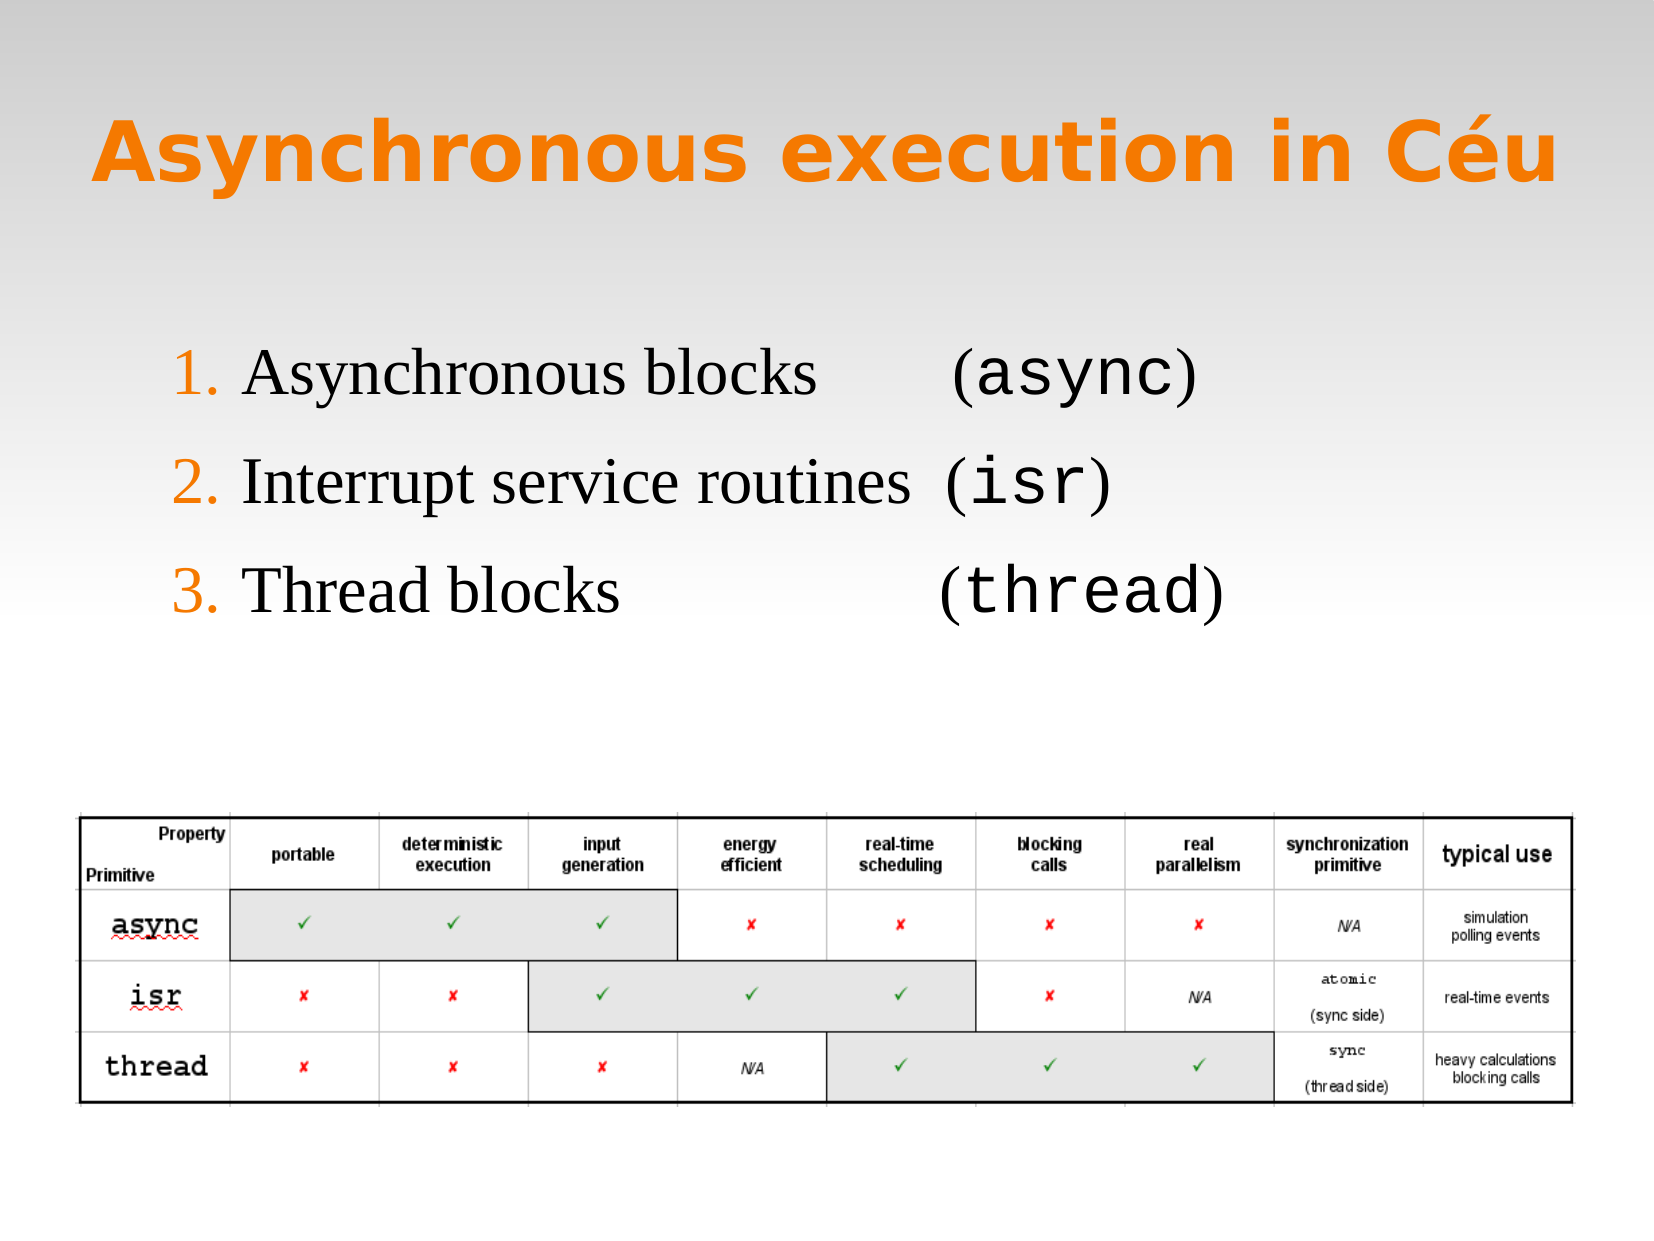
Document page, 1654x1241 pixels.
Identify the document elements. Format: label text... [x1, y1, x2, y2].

title Asynchronous execution in Céu [82, 49, 1571, 231]
list Asynchronous blocks (async) Interrupt service routines (isr) Thread blocks (thread) [82, 231, 1571, 812]
picture [75, 812, 1576, 1107]
